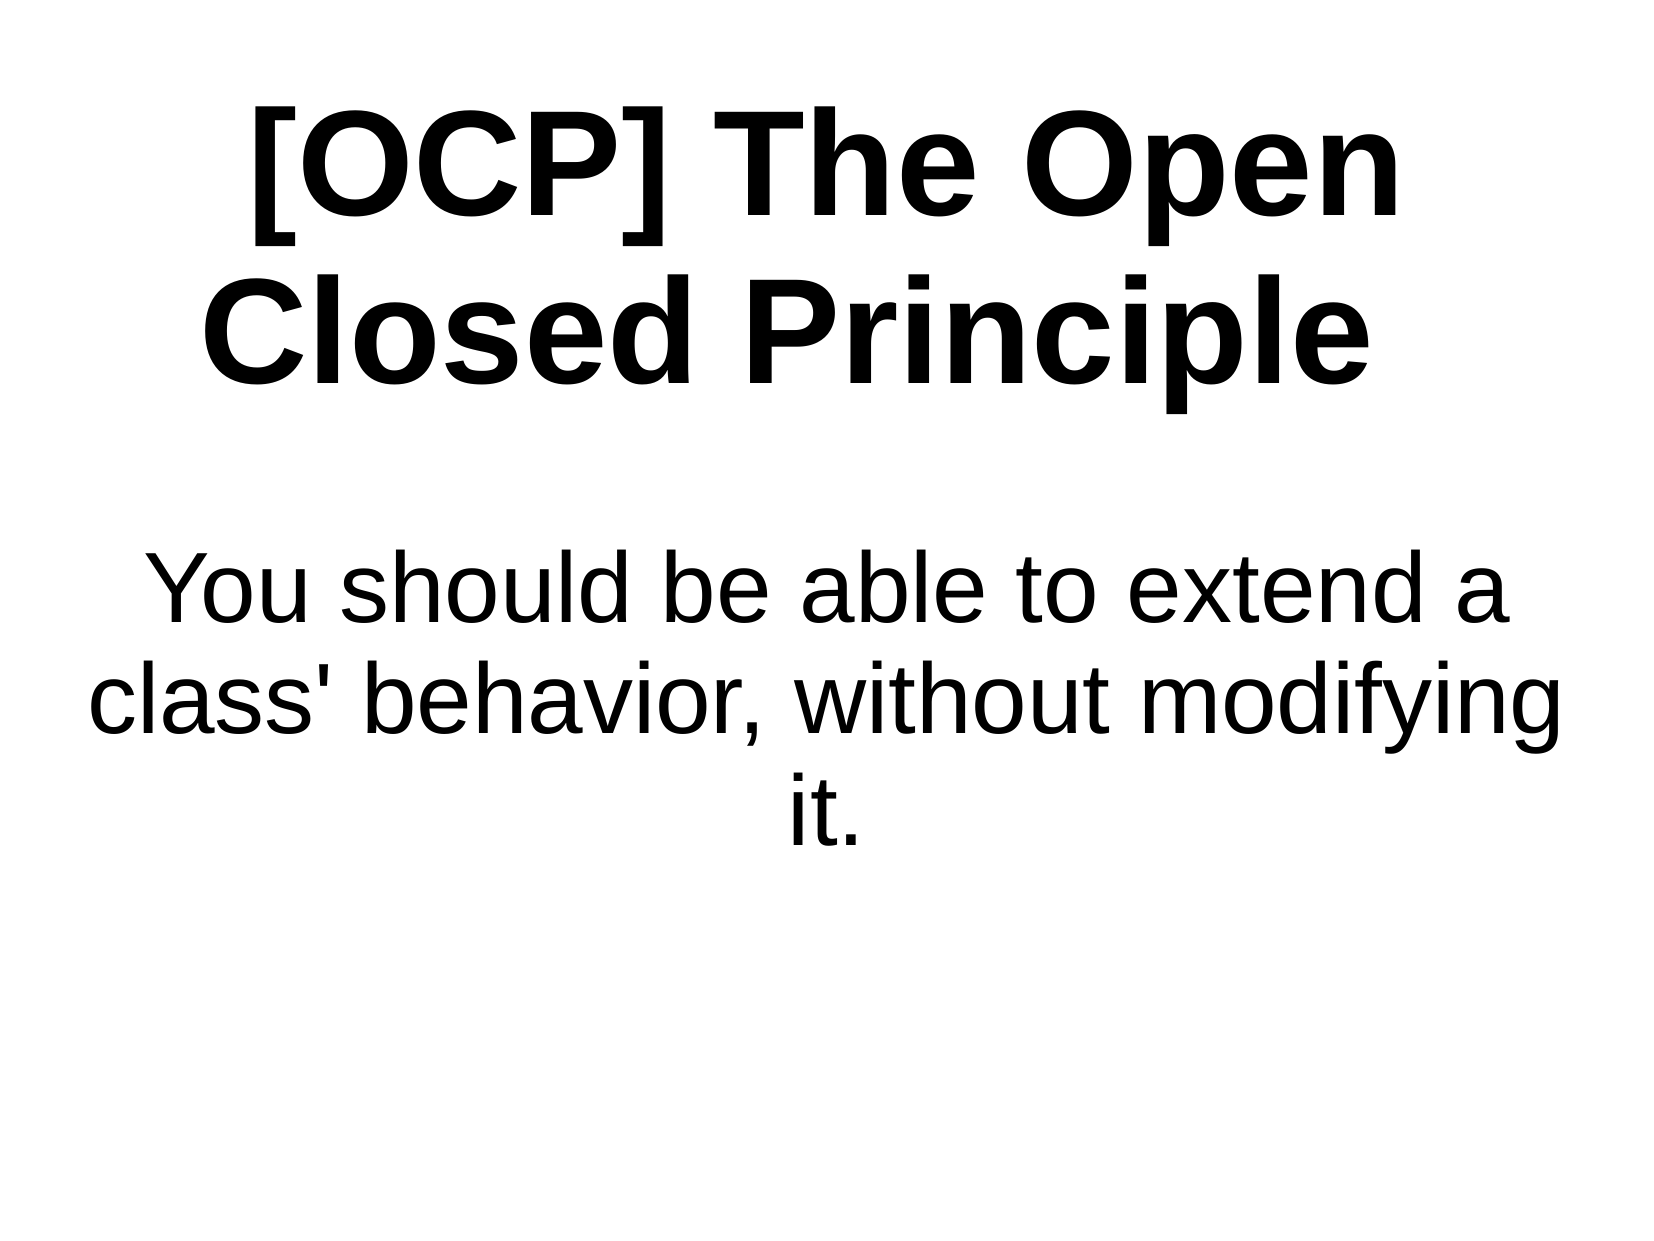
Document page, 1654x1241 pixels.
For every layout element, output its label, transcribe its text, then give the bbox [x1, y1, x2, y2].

title [OCP] The Open Closed Principle [0, 0, 1654, 502]
subtitle You should be able to extend a class' behavior, without modifying it. [82, 297, 1571, 1102]
